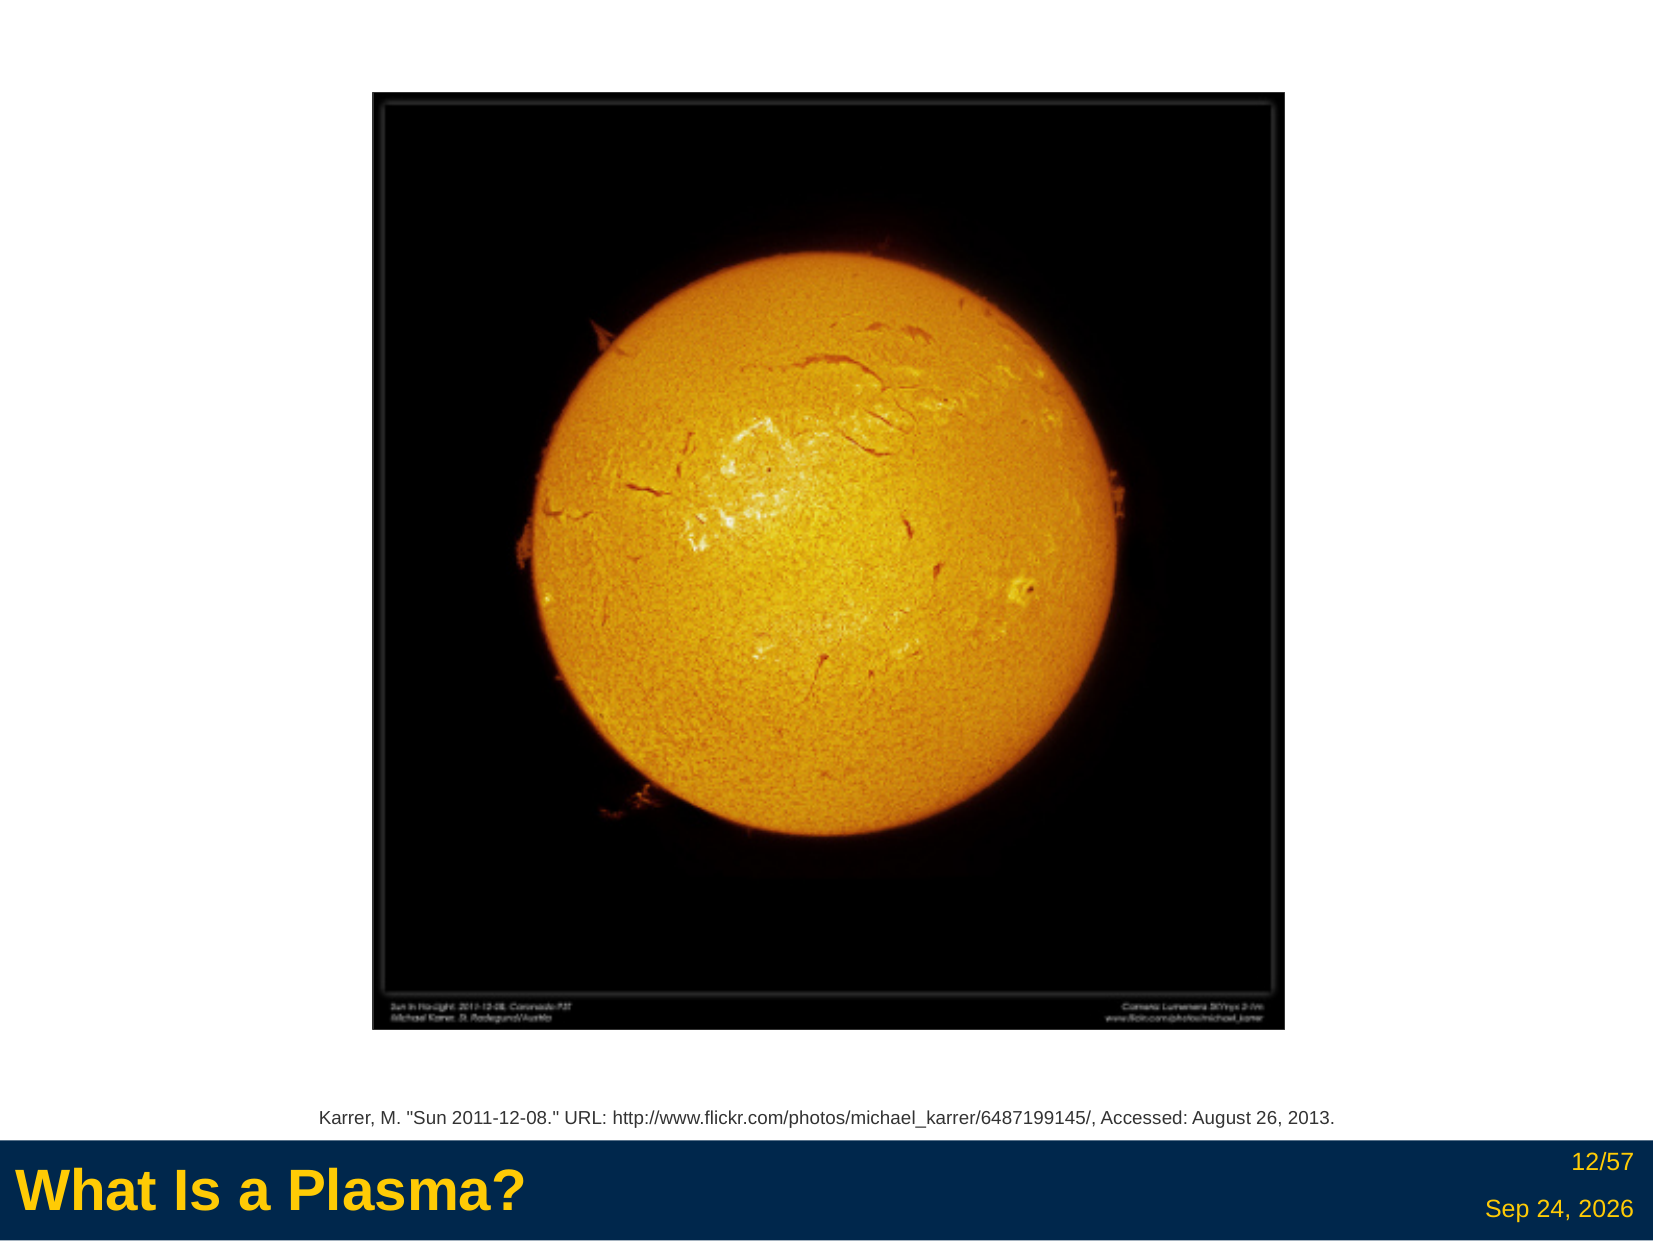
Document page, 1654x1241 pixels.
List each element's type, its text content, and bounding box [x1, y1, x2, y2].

title What Is a Plasma? [14, 1140, 1380, 1241]
picture [373, 93, 1284, 1029]
